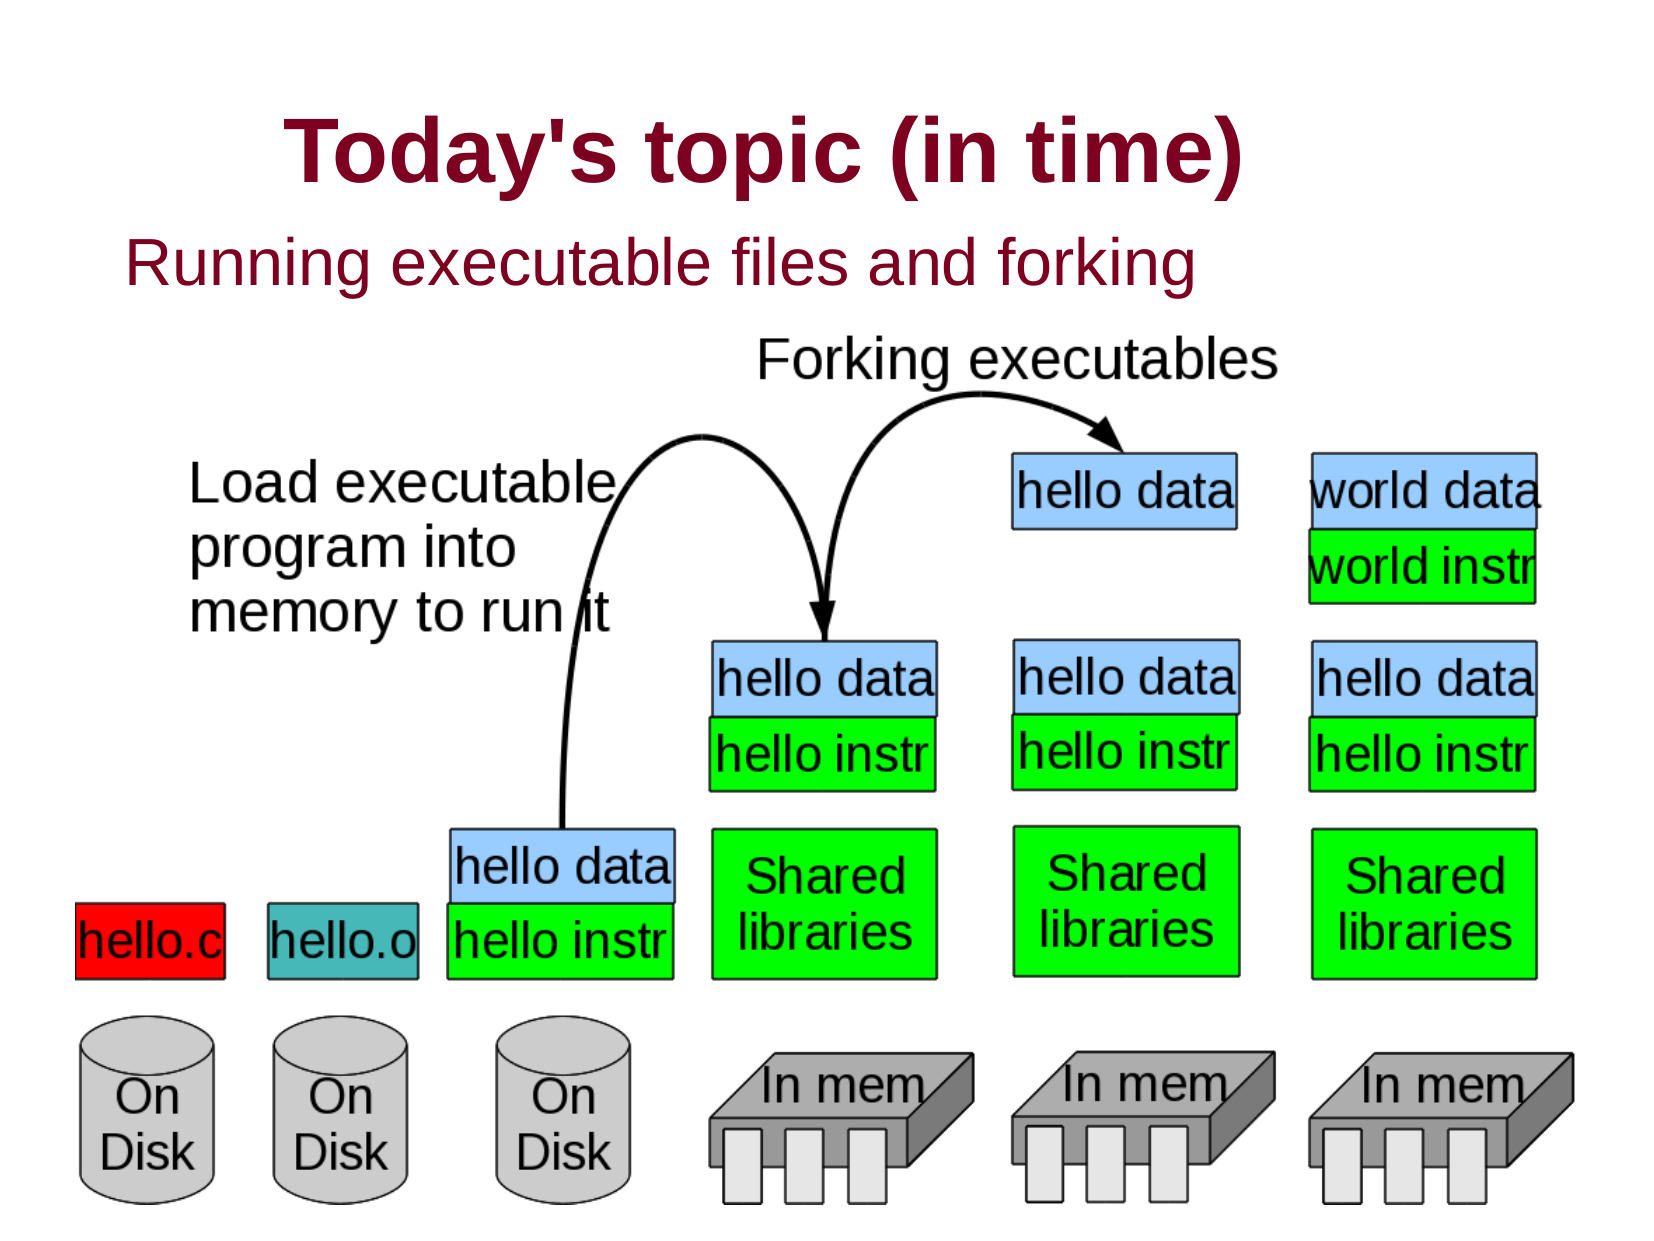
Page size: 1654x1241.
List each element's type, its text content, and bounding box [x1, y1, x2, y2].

list Running executable files and forking [124, 225, 1613, 372]
title Today's topic (in time) [118, 94, 1412, 207]
picture [0, 0, 1654, 1241]
